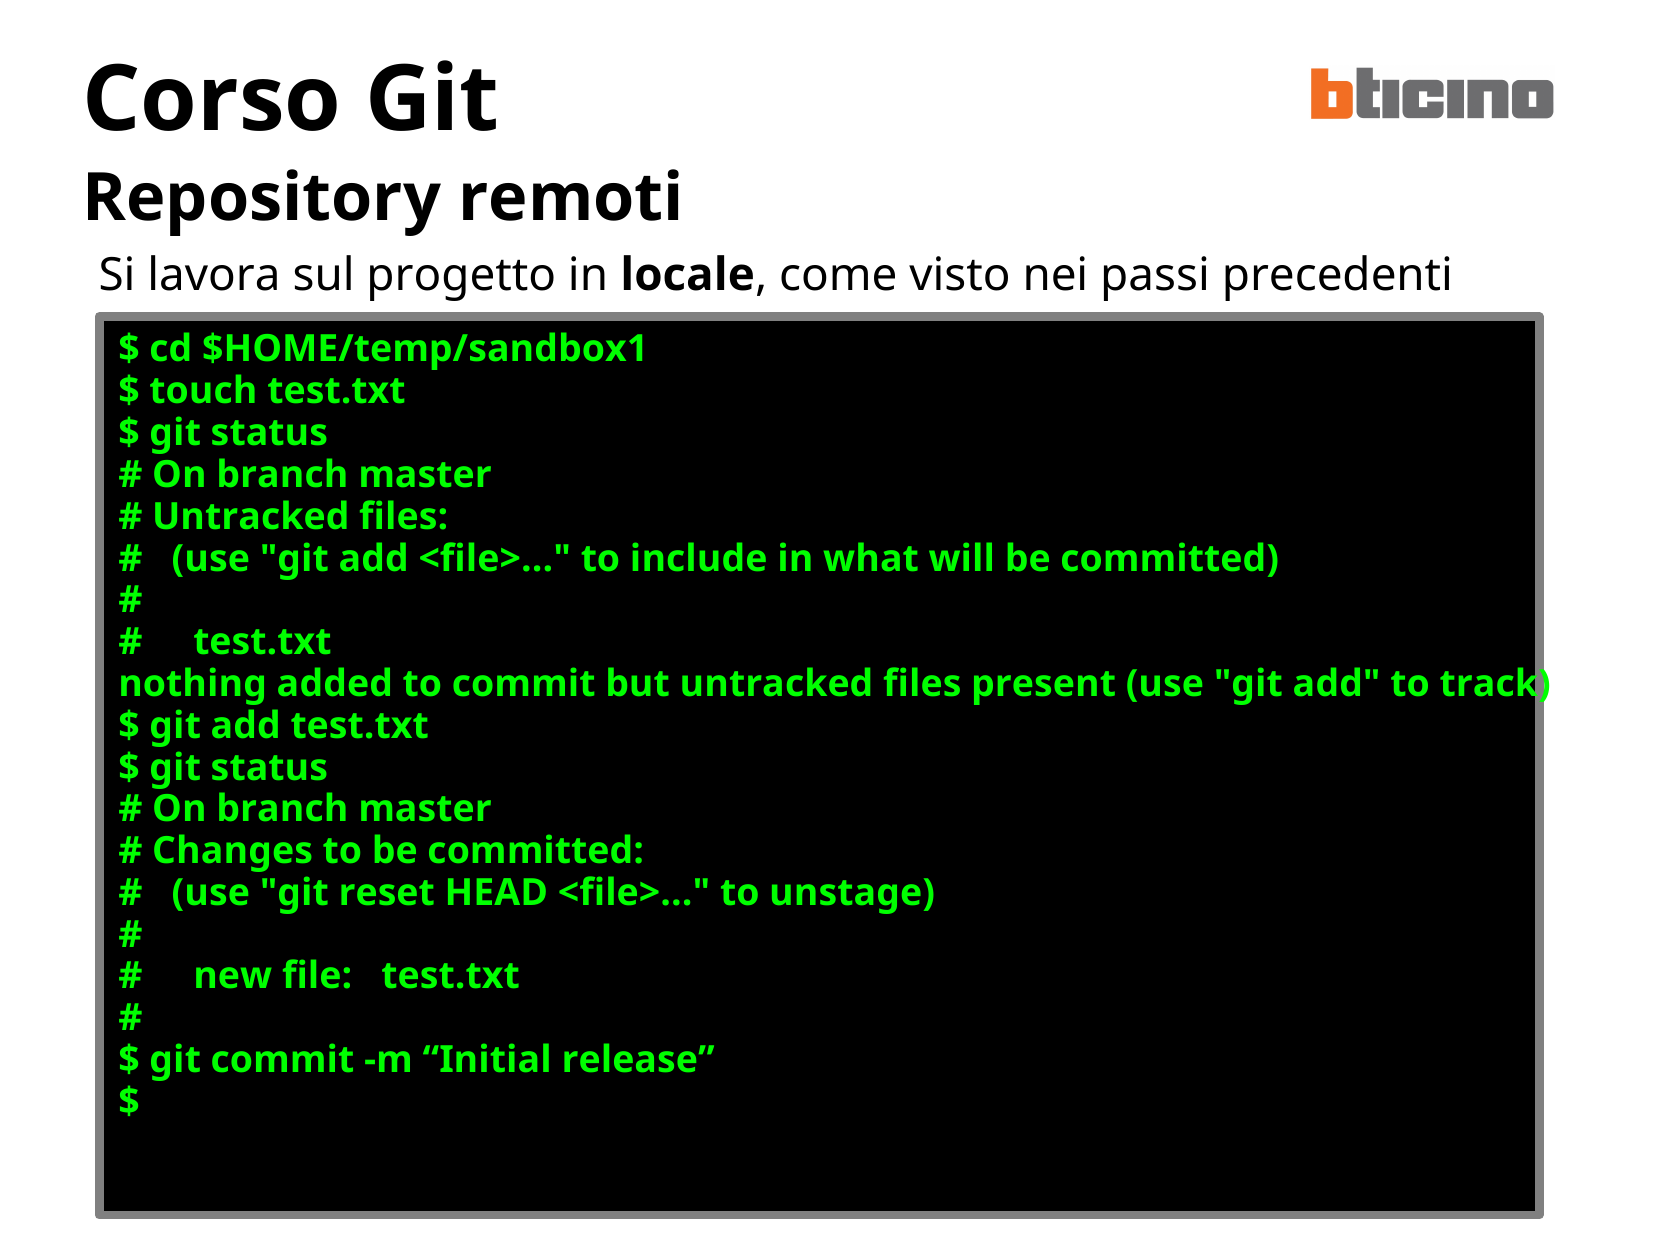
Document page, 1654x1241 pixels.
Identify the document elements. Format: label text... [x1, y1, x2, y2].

text_box $ cd $HOME/temp/sandbox1 $ touch test.txt $ git status # On branch master # Untracked files: # (use "git add <file>..." to include in what will be committed) # # test.txt nothing added to commit but untracked files present (use "git add" to track) $ git add test.txt $ git status # On branch master # Changes to be committed: # (use "git reset HEAD <file>..." to unstage) # # new file: test.txt # $ git commit -m “Initial release” $ [99, 376, 1540, 1216]
list Repository remoti [82, 156, 1561, 244]
list Si lavora sul progetto in locale, come visto nei passi precedenti [82, 244, 1561, 376]
title Corso Git [82, 48, 1570, 151]
